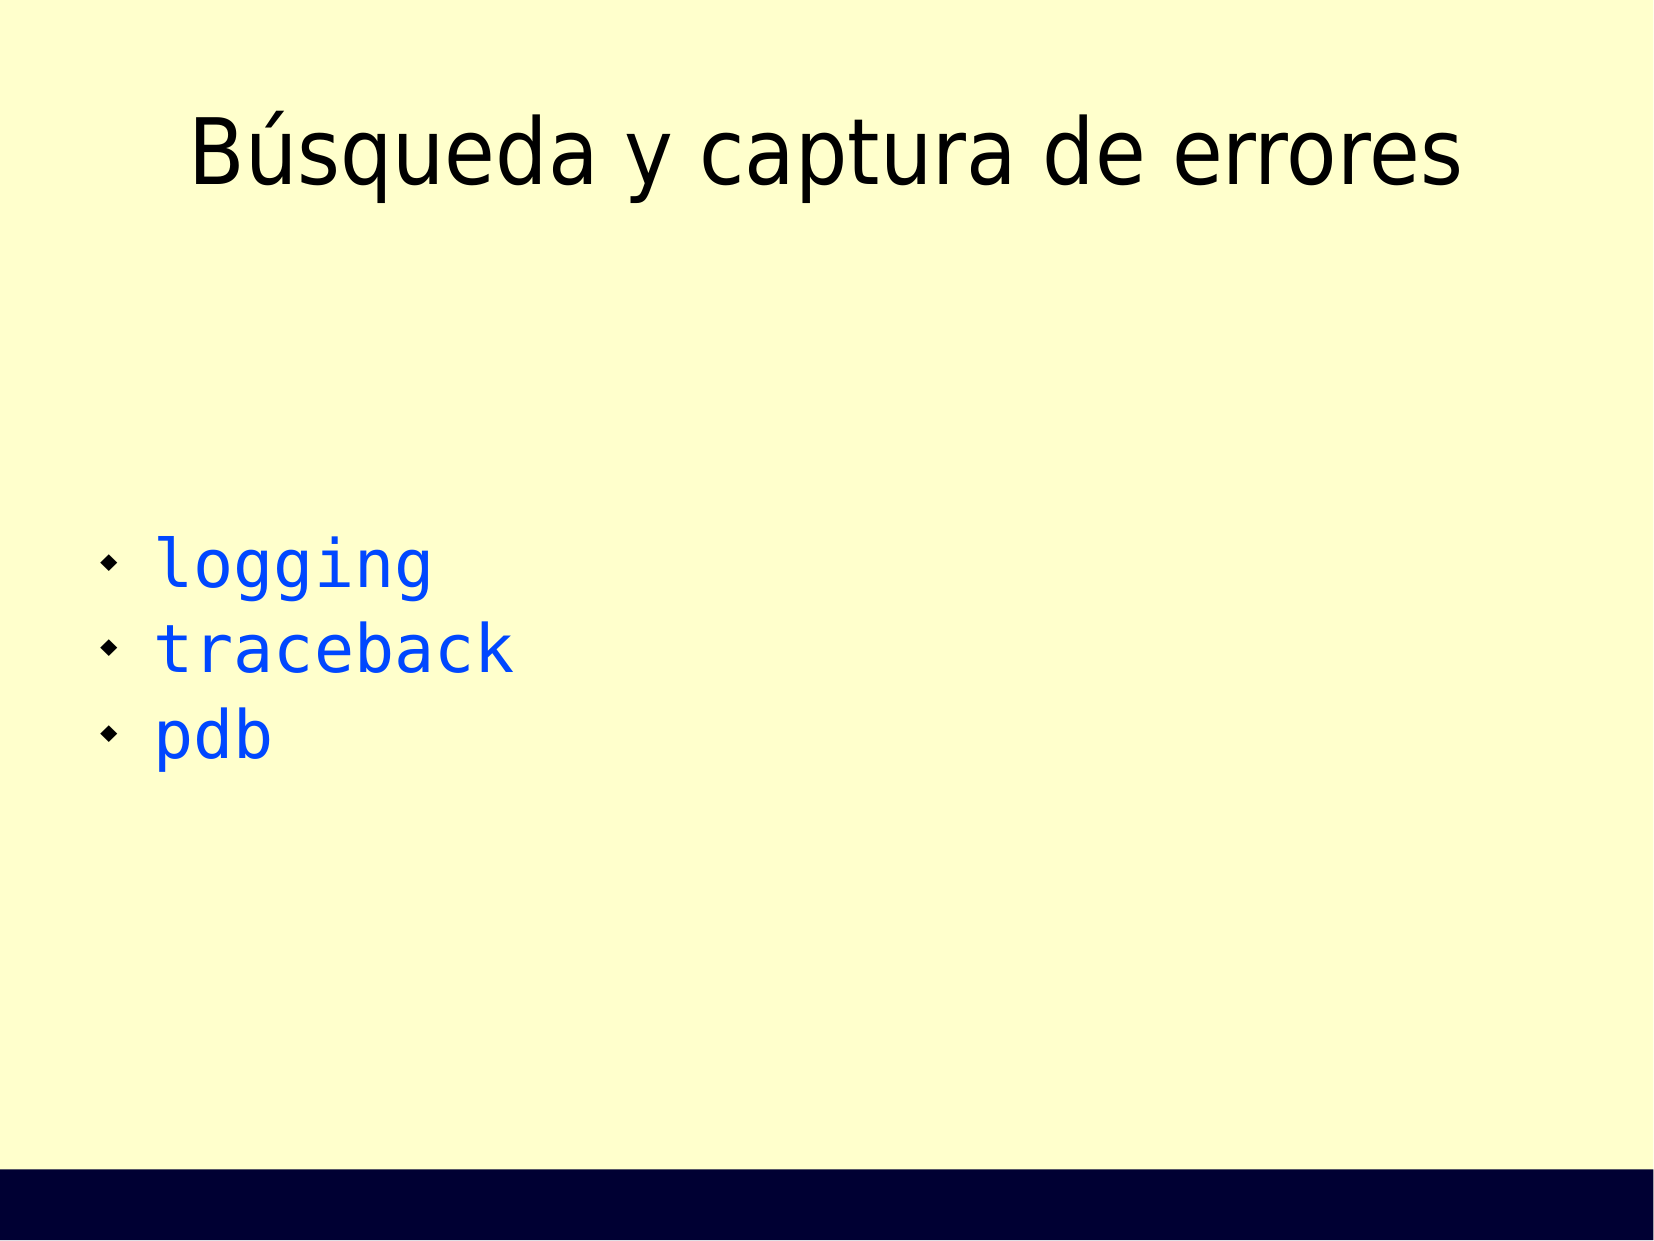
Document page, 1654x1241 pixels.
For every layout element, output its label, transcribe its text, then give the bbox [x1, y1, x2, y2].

list logging traceback pdb [82, 290, 1538, 1010]
title Búsqueda y captura de errores [82, 49, 1571, 257]
